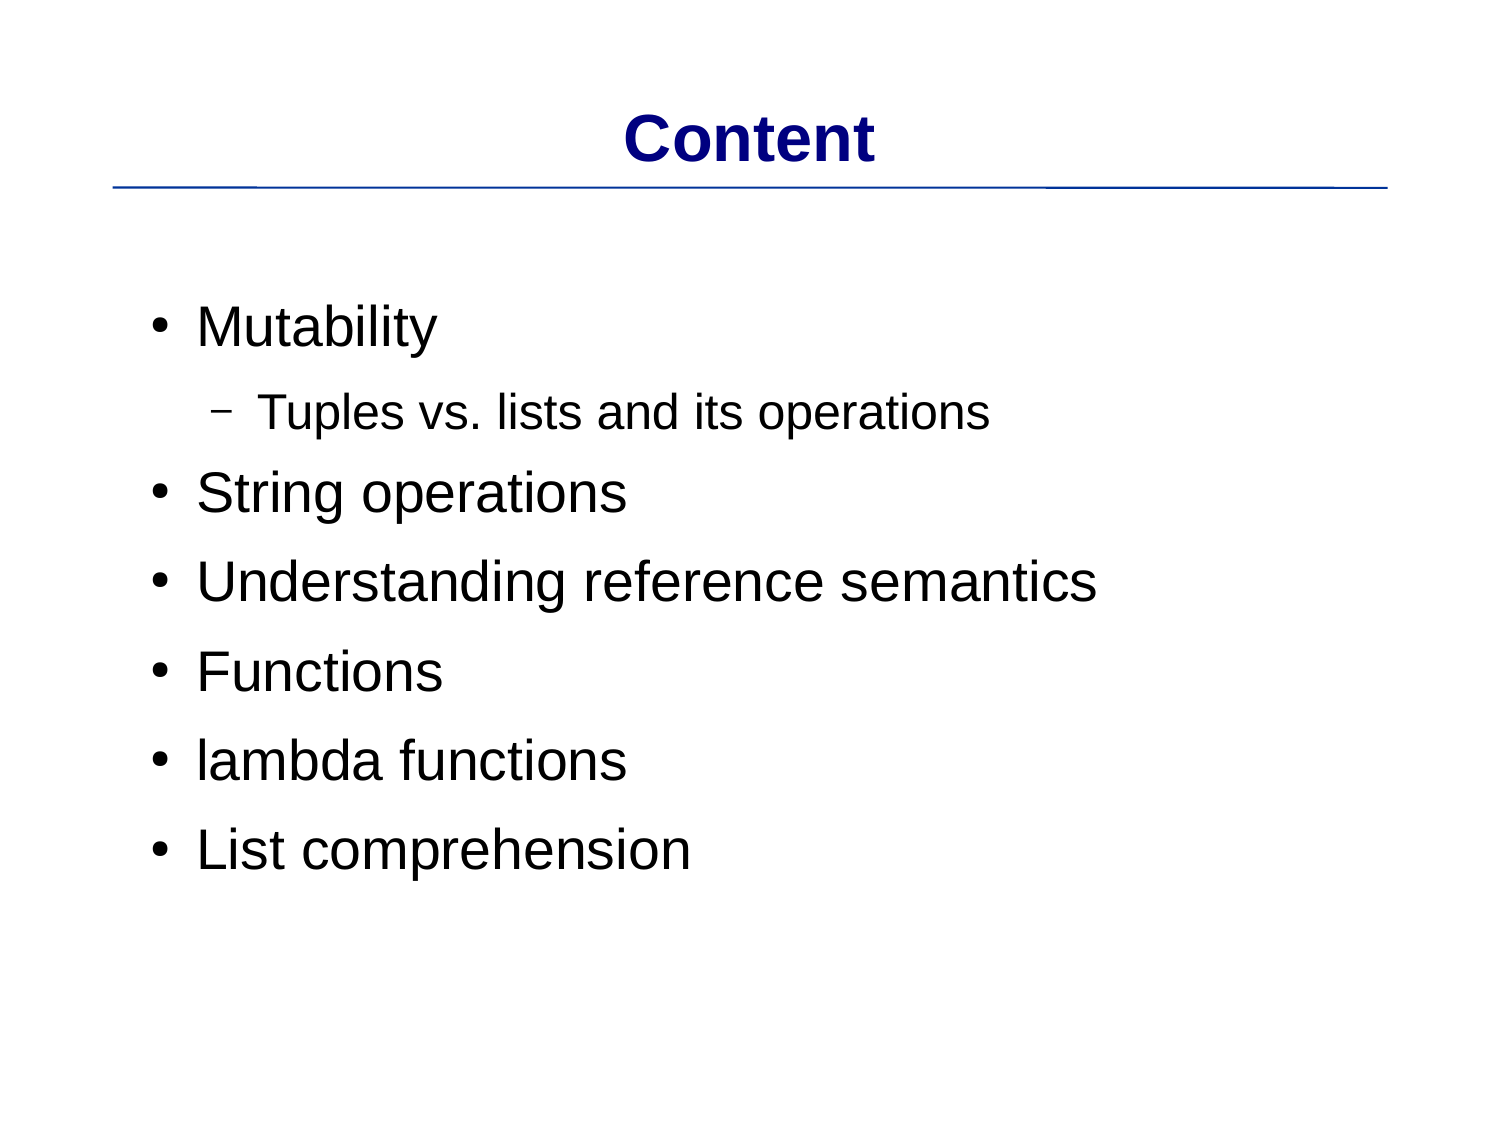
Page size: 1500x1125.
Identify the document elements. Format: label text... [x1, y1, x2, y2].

title Content [75, 44, 1425, 233]
list Mutability Tuples vs. lists and its operations String operations Understanding reference semantics Functions lambda functions List comprehension [135, 295, 1111, 896]
